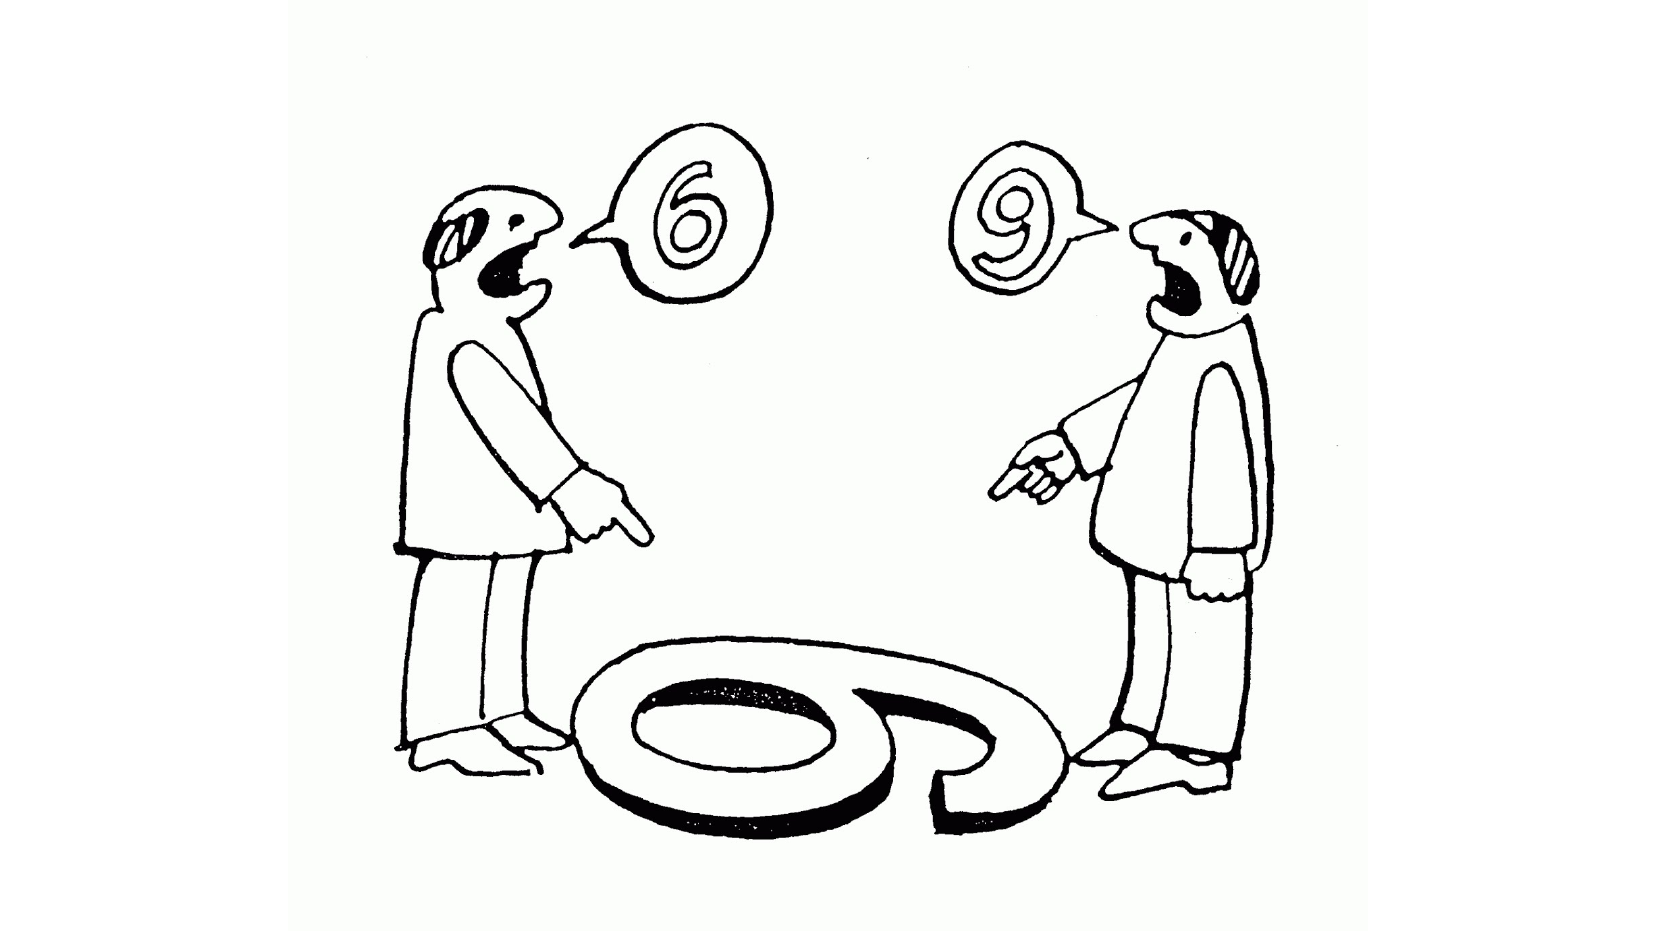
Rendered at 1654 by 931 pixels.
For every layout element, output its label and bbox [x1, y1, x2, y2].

picture [288, 0, 1368, 931]
